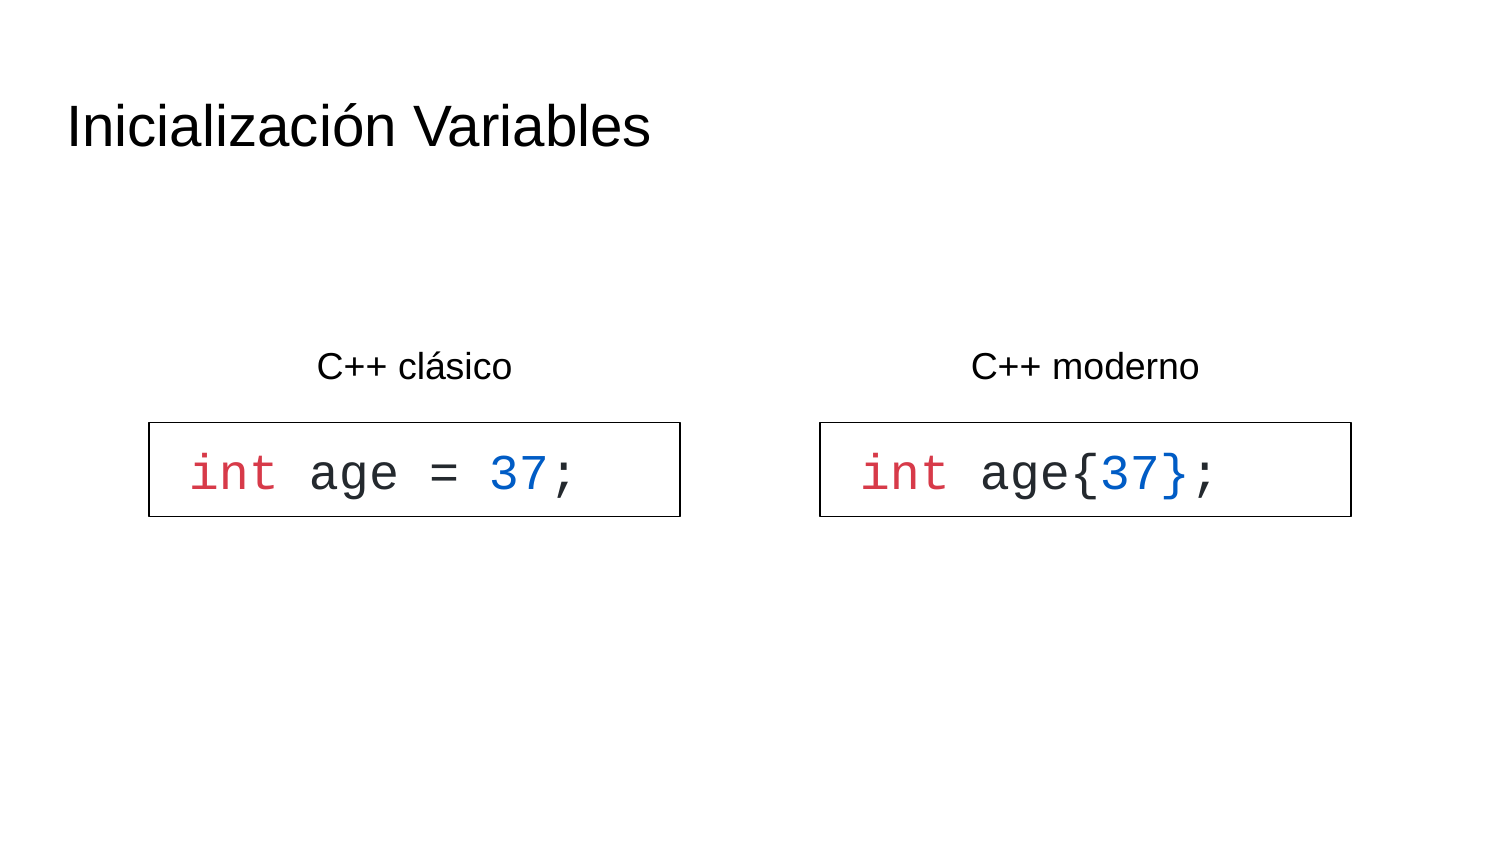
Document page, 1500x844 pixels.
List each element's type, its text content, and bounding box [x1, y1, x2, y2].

list int age{37}; [819, 422, 1351, 517]
title C++ moderno [819, 327, 1351, 400]
title C++ clásico [149, 327, 681, 400]
list int age = 37; [149, 422, 681, 517]
title Inicialización Variables [51, 72, 1449, 167]
